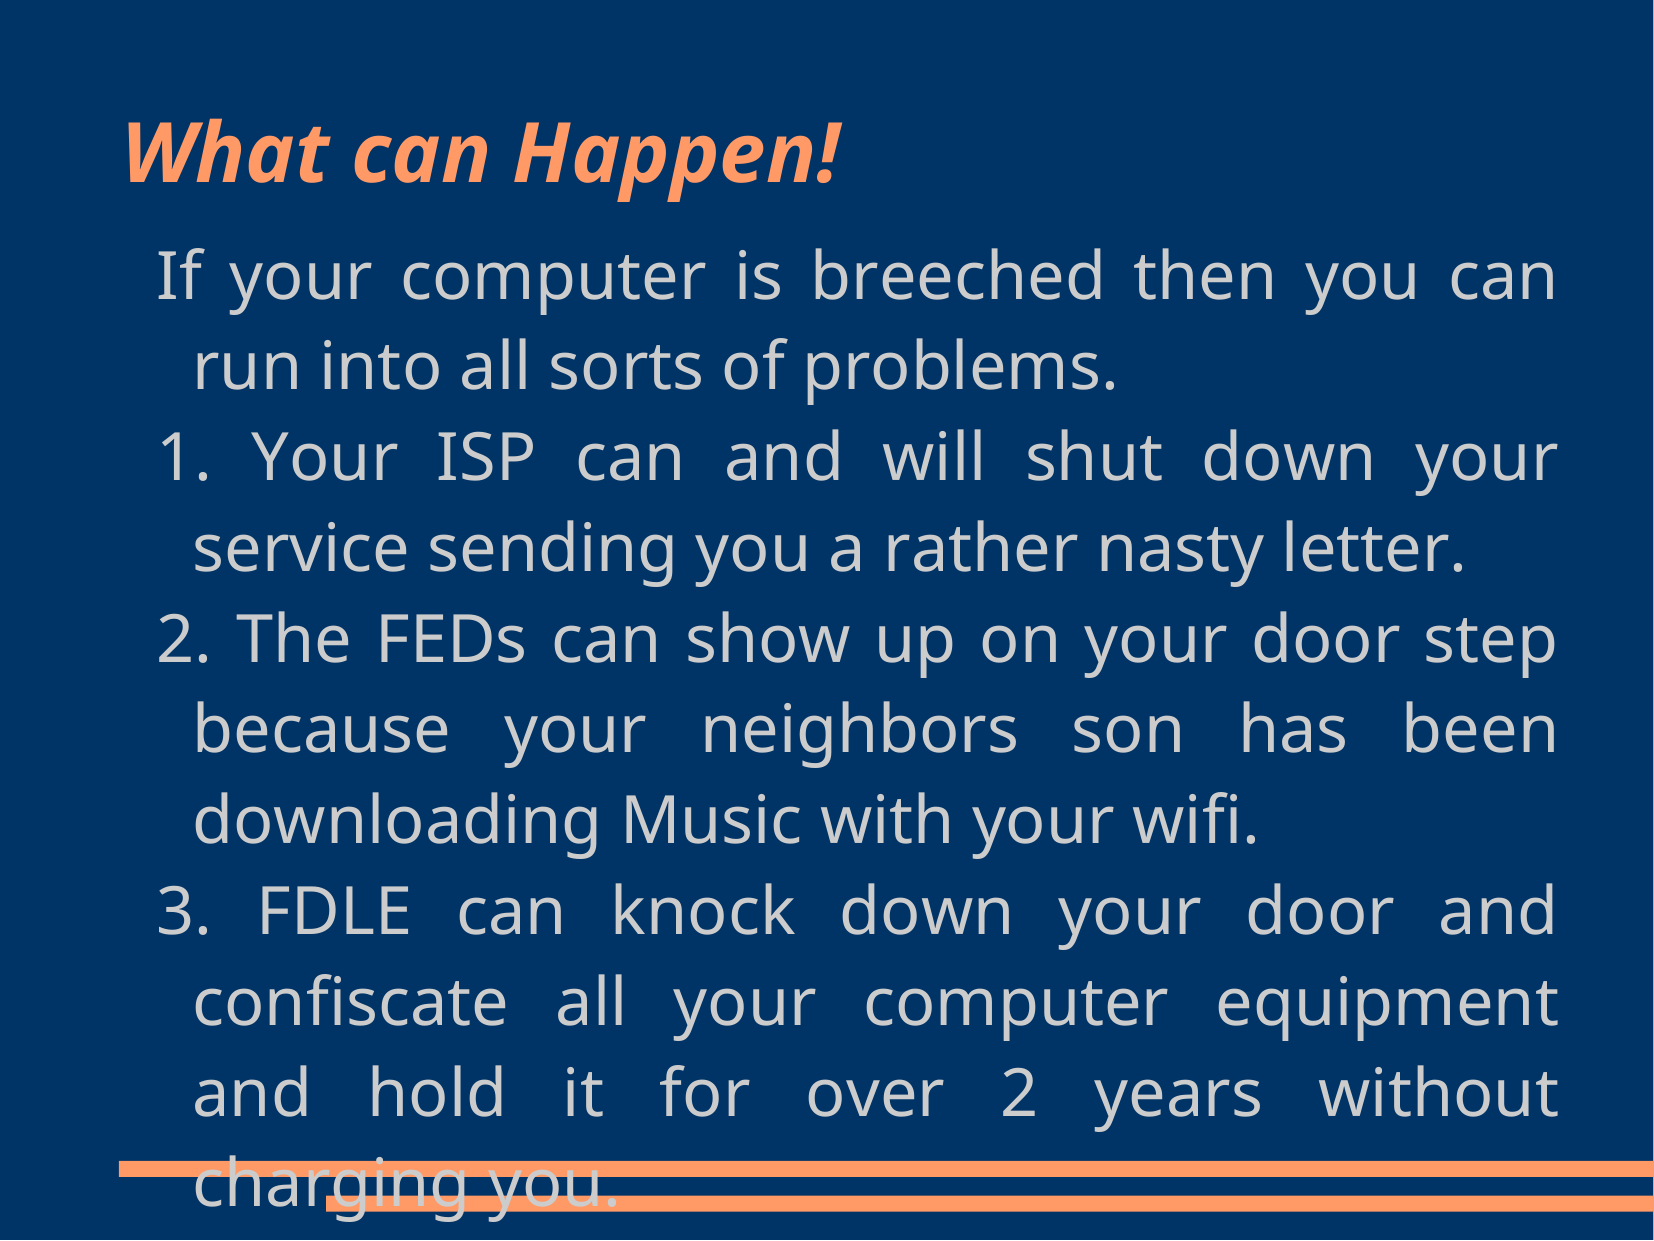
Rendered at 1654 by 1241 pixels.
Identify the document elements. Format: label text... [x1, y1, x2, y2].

subtitle If your computer is breeched then you can run into all sorts of problems. 1. Your ISP can and will shut down your service sending you a rather nasty letter. 2. The FEDs can show up on your door step because your neighbors son has been downloading Music with your wifi. 3. FDLE can knock down your door and confiscate all your computer equipment and hold it for over 2 years without charging you. [121, 322, 1561, 1133]
title What can Happen! [121, 46, 1534, 254]
